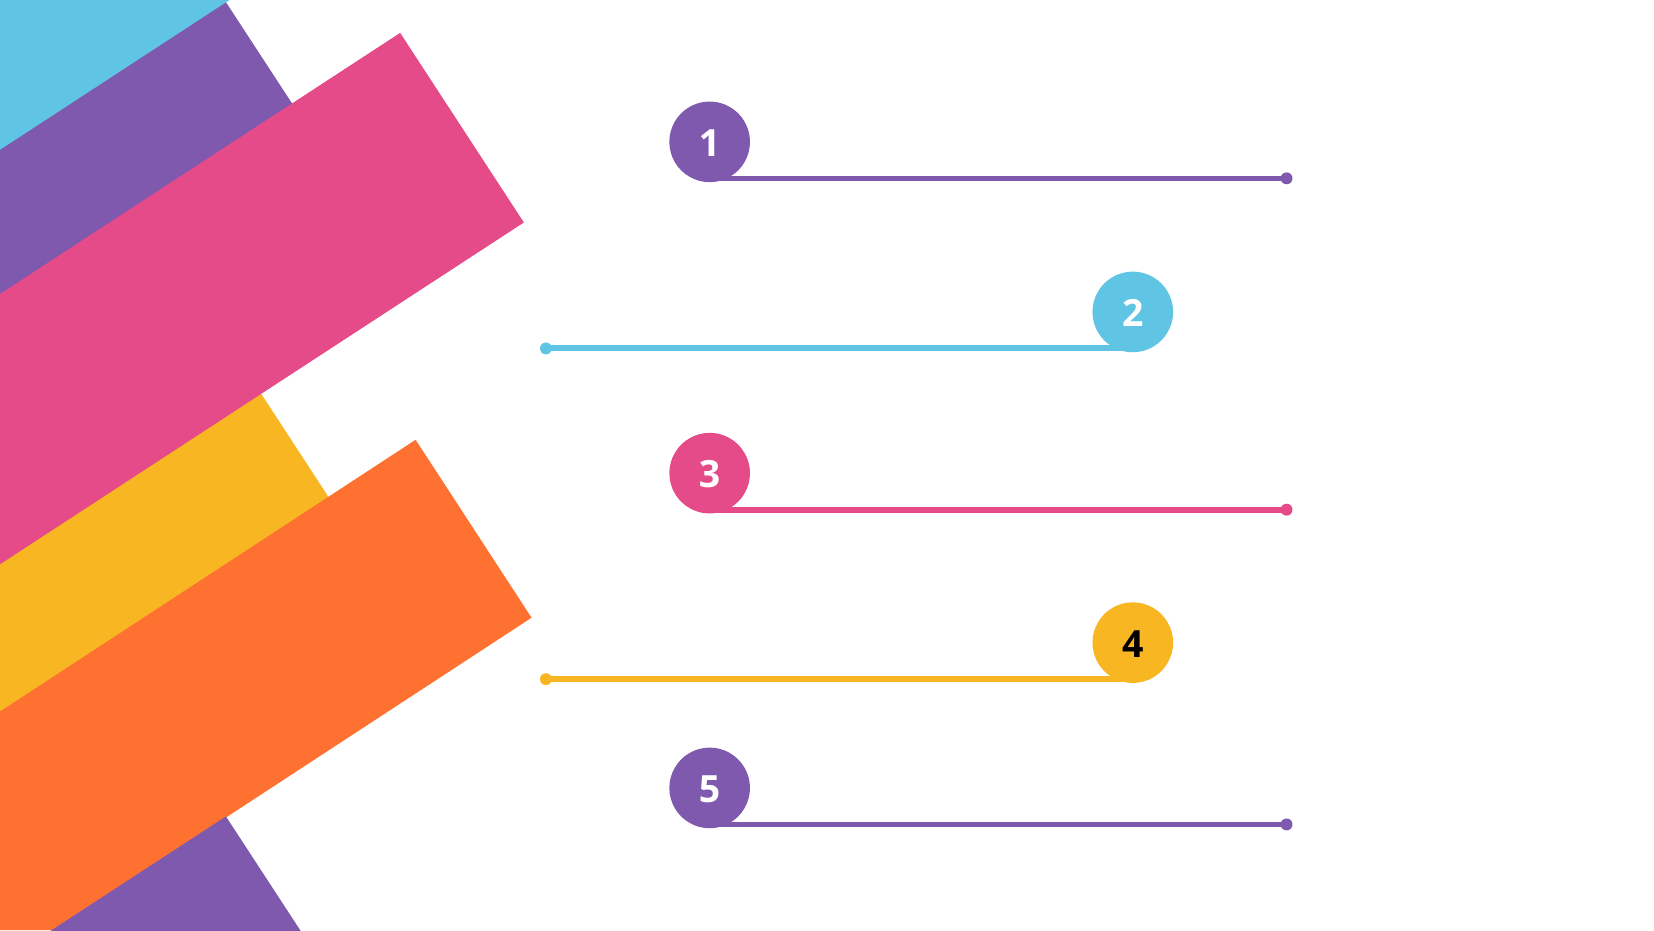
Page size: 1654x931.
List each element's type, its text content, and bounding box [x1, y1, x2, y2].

text_box 5 [669, 747, 751, 829]
text_box 2 [1092, 271, 1174, 353]
text_box 3 [669, 432, 751, 514]
text_box 4 [1092, 602, 1174, 683]
text_box 1 [669, 101, 751, 183]
